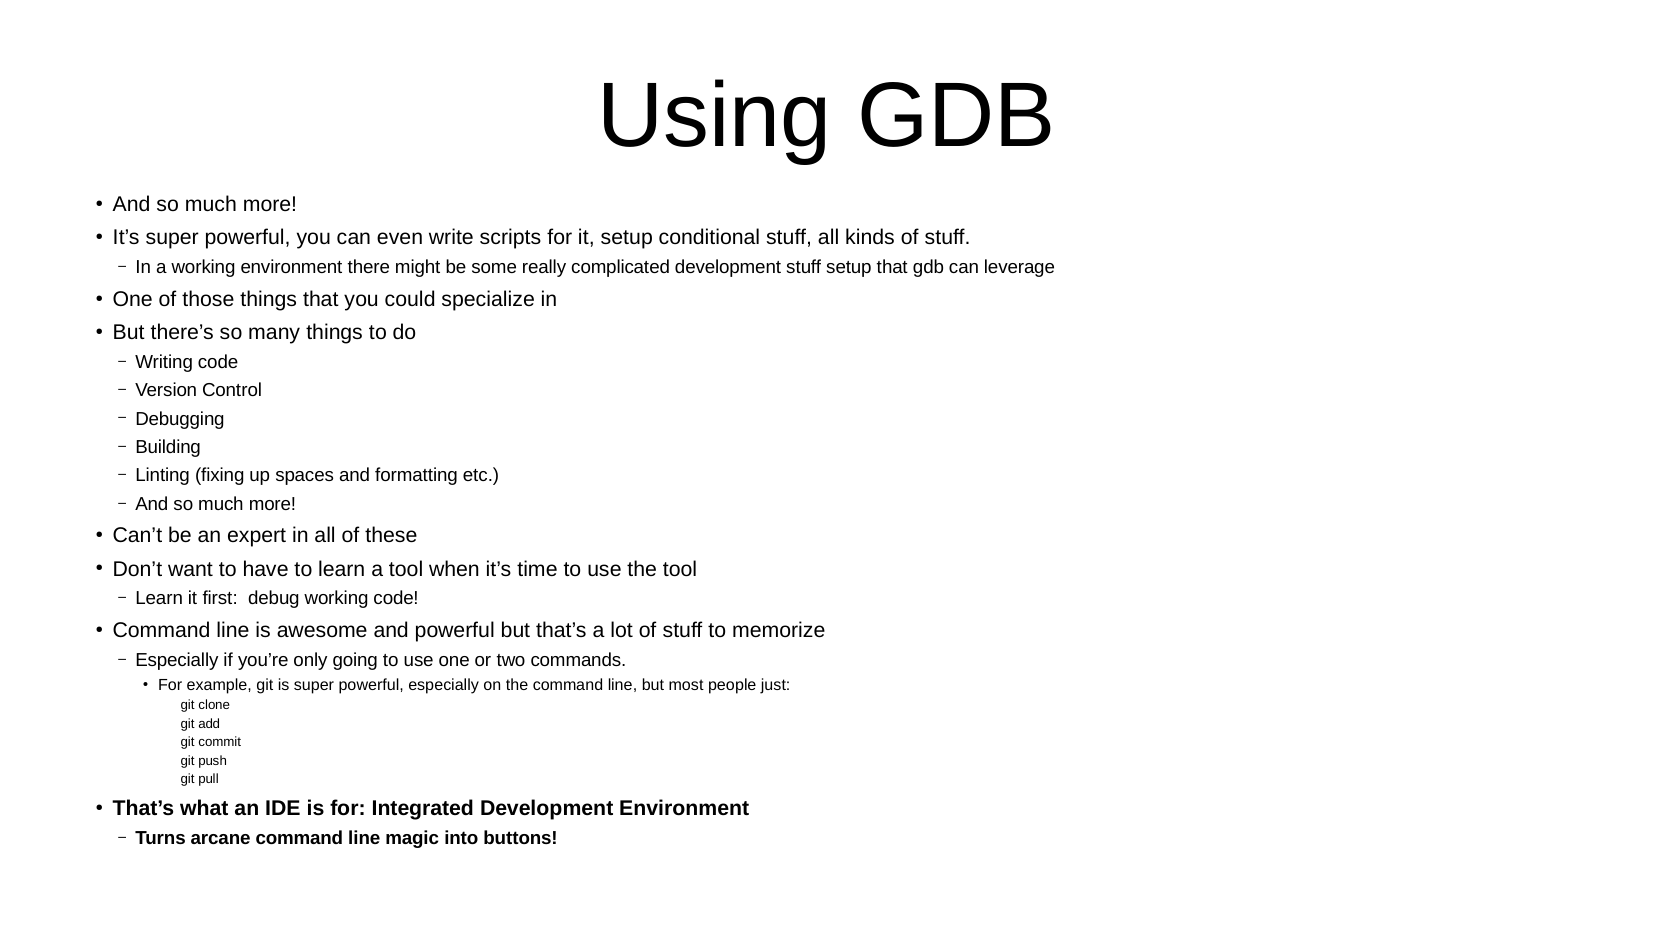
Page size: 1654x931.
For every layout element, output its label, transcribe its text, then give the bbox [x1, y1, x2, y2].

title Using GDB [82, 37, 1571, 193]
list And so much more! It’s super powerful, you can even write scripts for it, setup conditional stuff, all kinds of stuff. In a working environment there might be some really complicated development stuff setup that gdb can leverage One of those things that you could specialize in But there’s so many things to do Writing code Version Control Debugging Building Linting (fixing up spaces and formatting etc.) And so much more! Can’t be an expert in all of these Don’t want to have to learn a tool when it’s time to use the tool Learn it first: debug working code! Command line is awesome and powerful but that’s a lot of stuff to memorize Especially if you’re only going to use one or two commands. For example, git is super powerful, especially on the command line, but most people just: git clone git add git commit git push git pull That’s what an IDE is for: Integrated Development Environment Turns arcane command line magic into buttons! [90, 192, 1579, 870]
